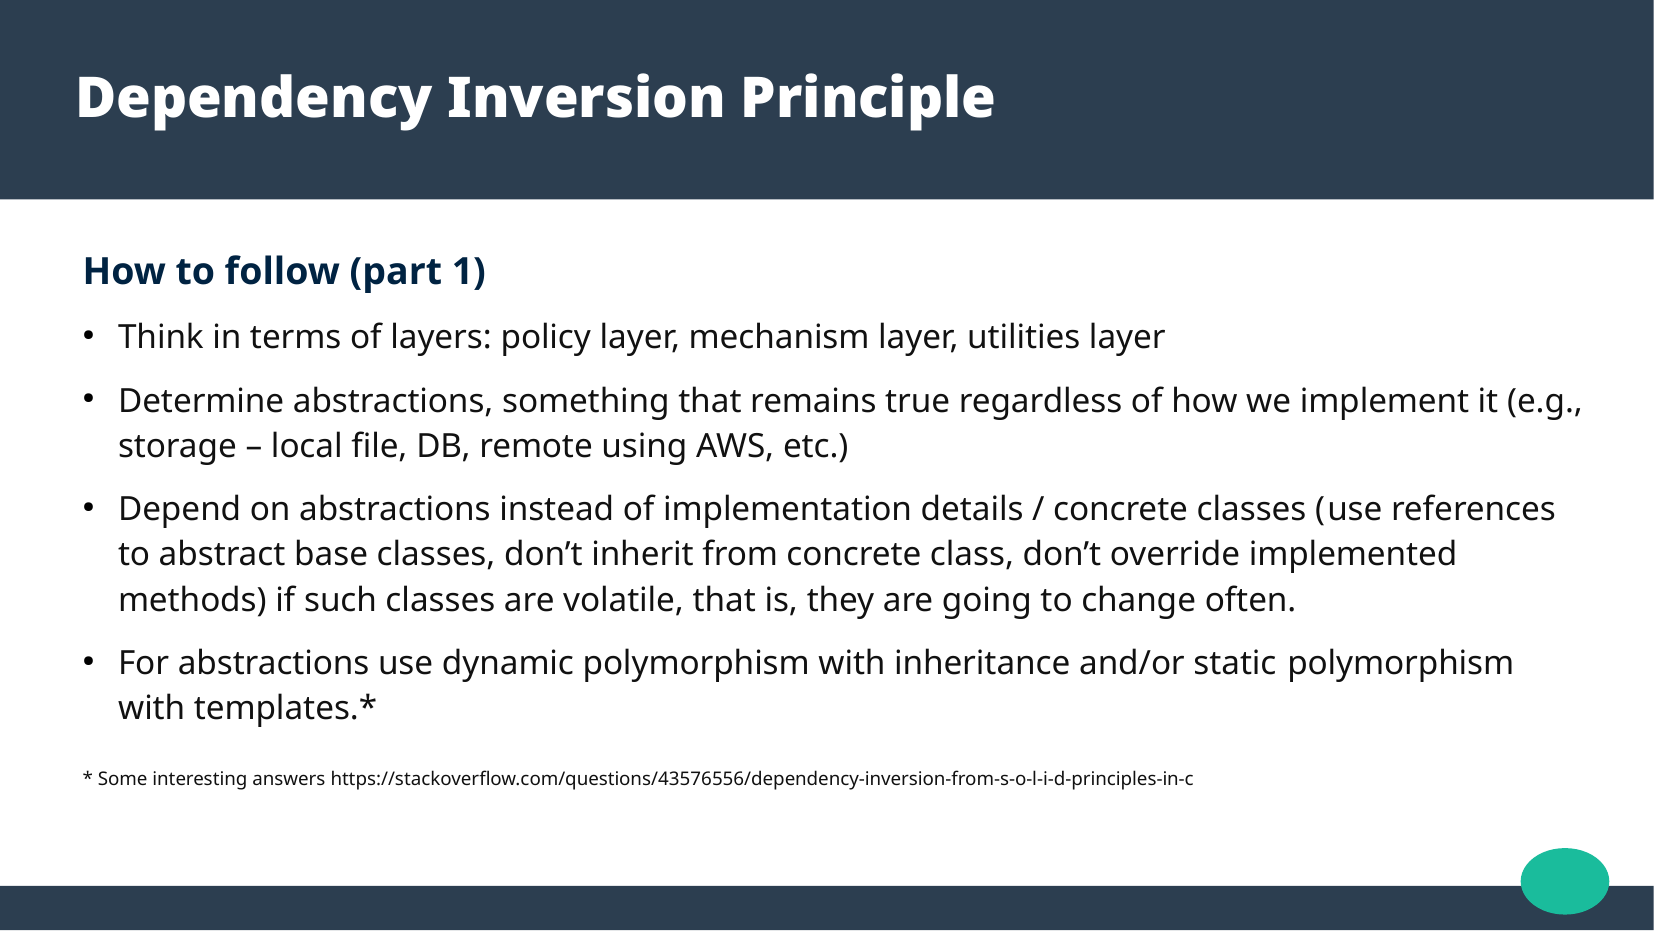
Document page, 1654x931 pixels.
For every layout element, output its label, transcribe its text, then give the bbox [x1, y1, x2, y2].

title Dependency Inversion Principle [75, 37, 1595, 155]
subtitle How to follow (part 1) Think in terms of layers: policy layer, mechanism layer, utilities layer Determine abstractions, something that remains true regardless of how we implement it (e.g., storage – local file, DB, remote using AWS, etc.) Depend on abstractions instead of implementation details / concrete classes (use references to abstract base classes, don’t inherit from concrete class, don’t override implemented methods) if such classes are volatile, that is, they are going to change often. For abstractions use dynamic polymorphism with inheritance and/or static polymorphism with templates.* * Some interesting answers https://stackoverflow.com/questions/43576556/dependency-inversion-from-s-o-l-i-d-principles-in-c [82, 240, 1591, 796]
